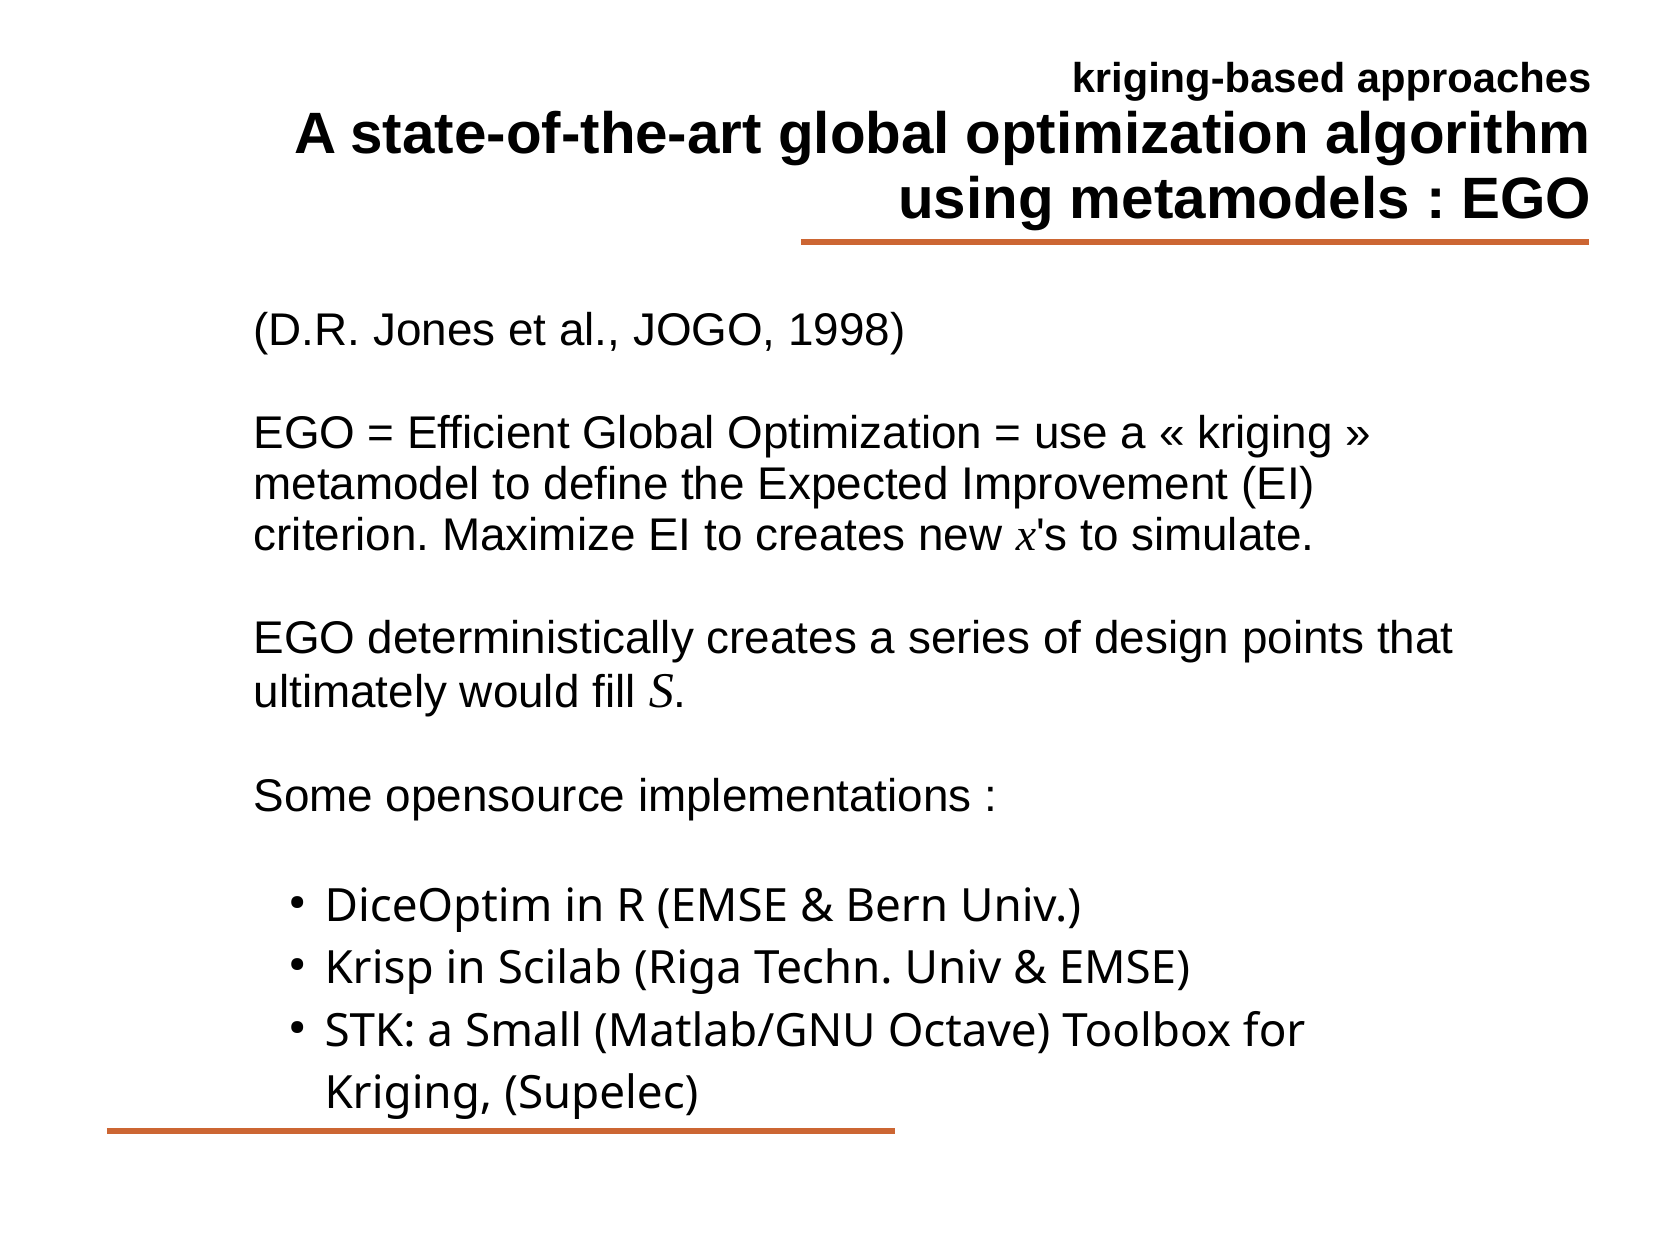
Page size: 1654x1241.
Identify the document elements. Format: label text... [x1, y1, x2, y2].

text_box kriging-based approaches A state-of-the-art global optimization algorithm using metamodels : EGO [70, 47, 1607, 239]
text_box (D.R. Jones et al., JOGO, 1998) EGO = Efficient Global Optimization = use a « kriging » metamodel to define the Expected Improvement (EI) criterion. Maximize EI to creates new x's to simulate. EGO deterministically creates a series of design points that ultimately would fill S. Some opensource implementations : DiceOptim in R (EMSE & Bern Univ.) Krisp in Scilab (Riga Techn. Univ & EMSE) STK: a Small (Matlab/GNU Octave) Toolbox for Kriging, (Supelec) [238, 296, 1477, 1241]
